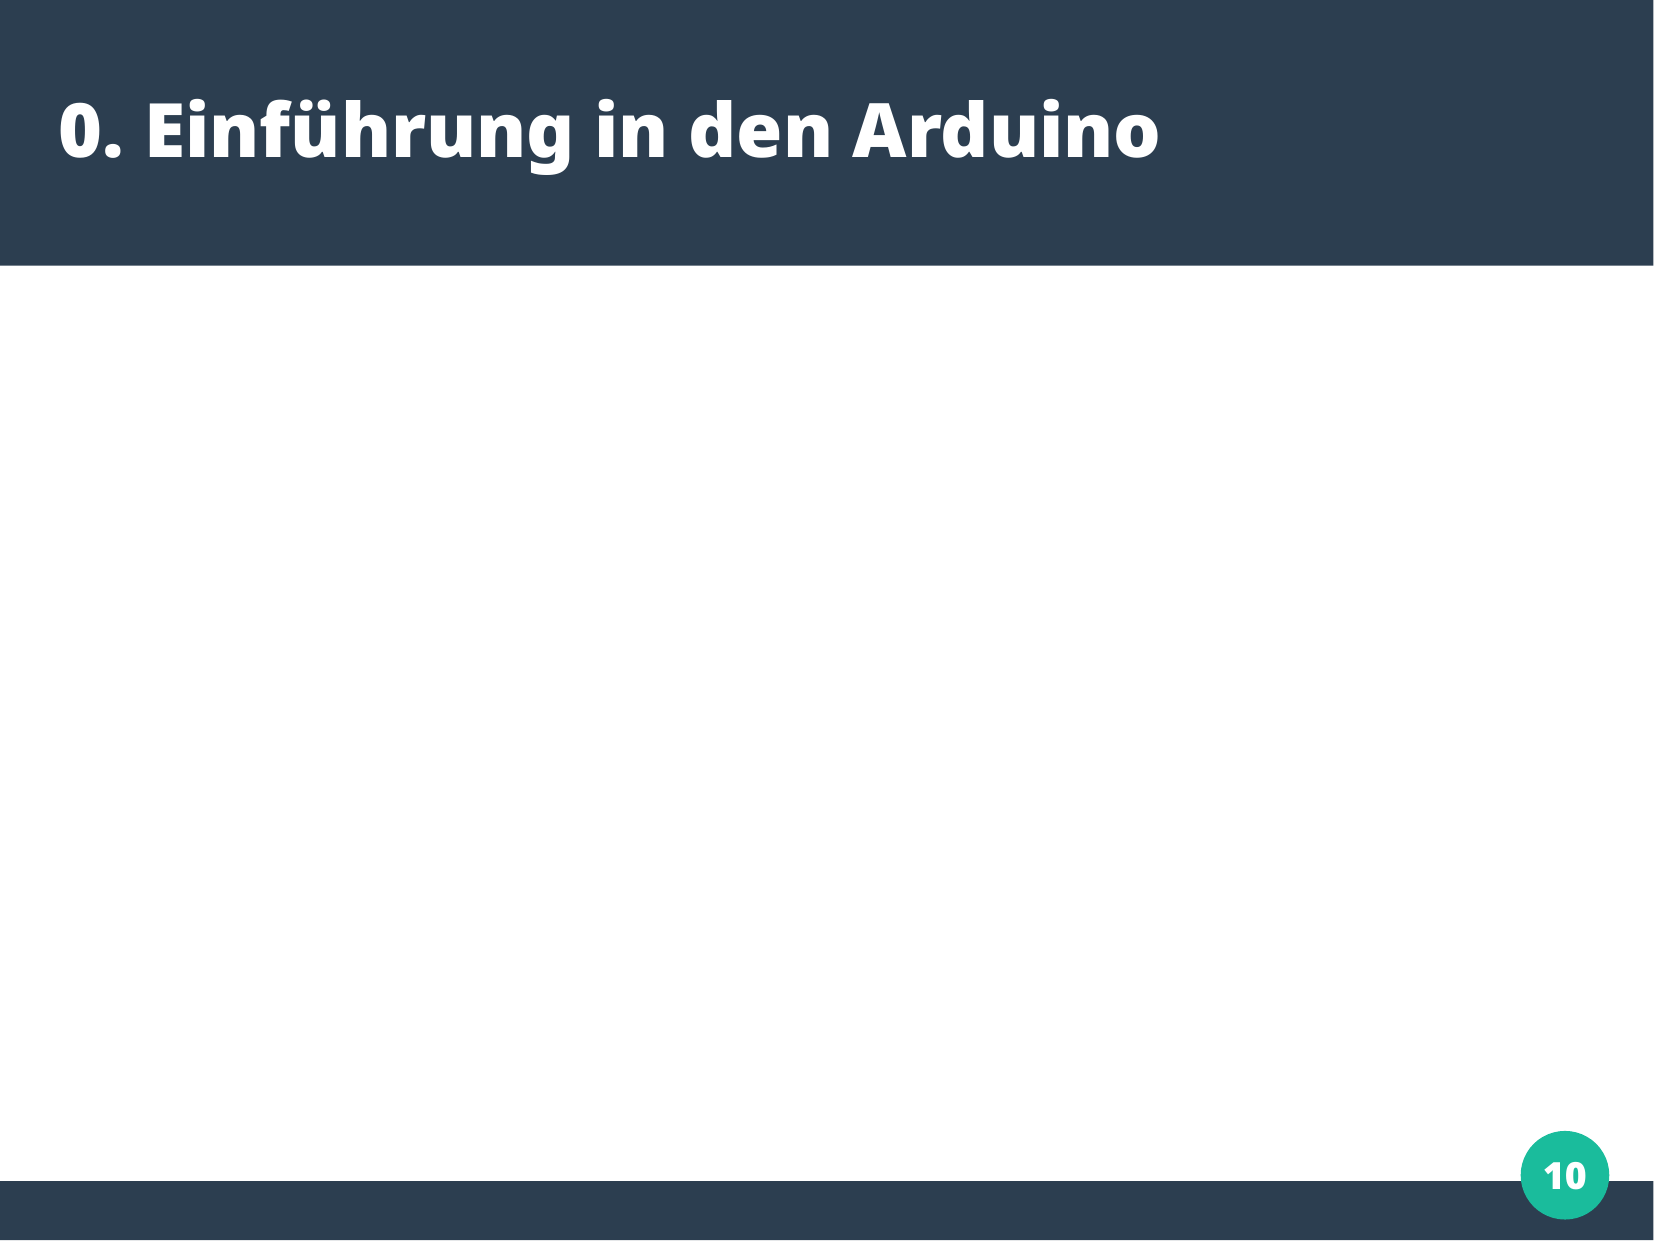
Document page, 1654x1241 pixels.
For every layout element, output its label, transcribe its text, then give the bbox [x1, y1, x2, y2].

title 0. Einführung in den Arduino [59, 49, 1595, 207]
